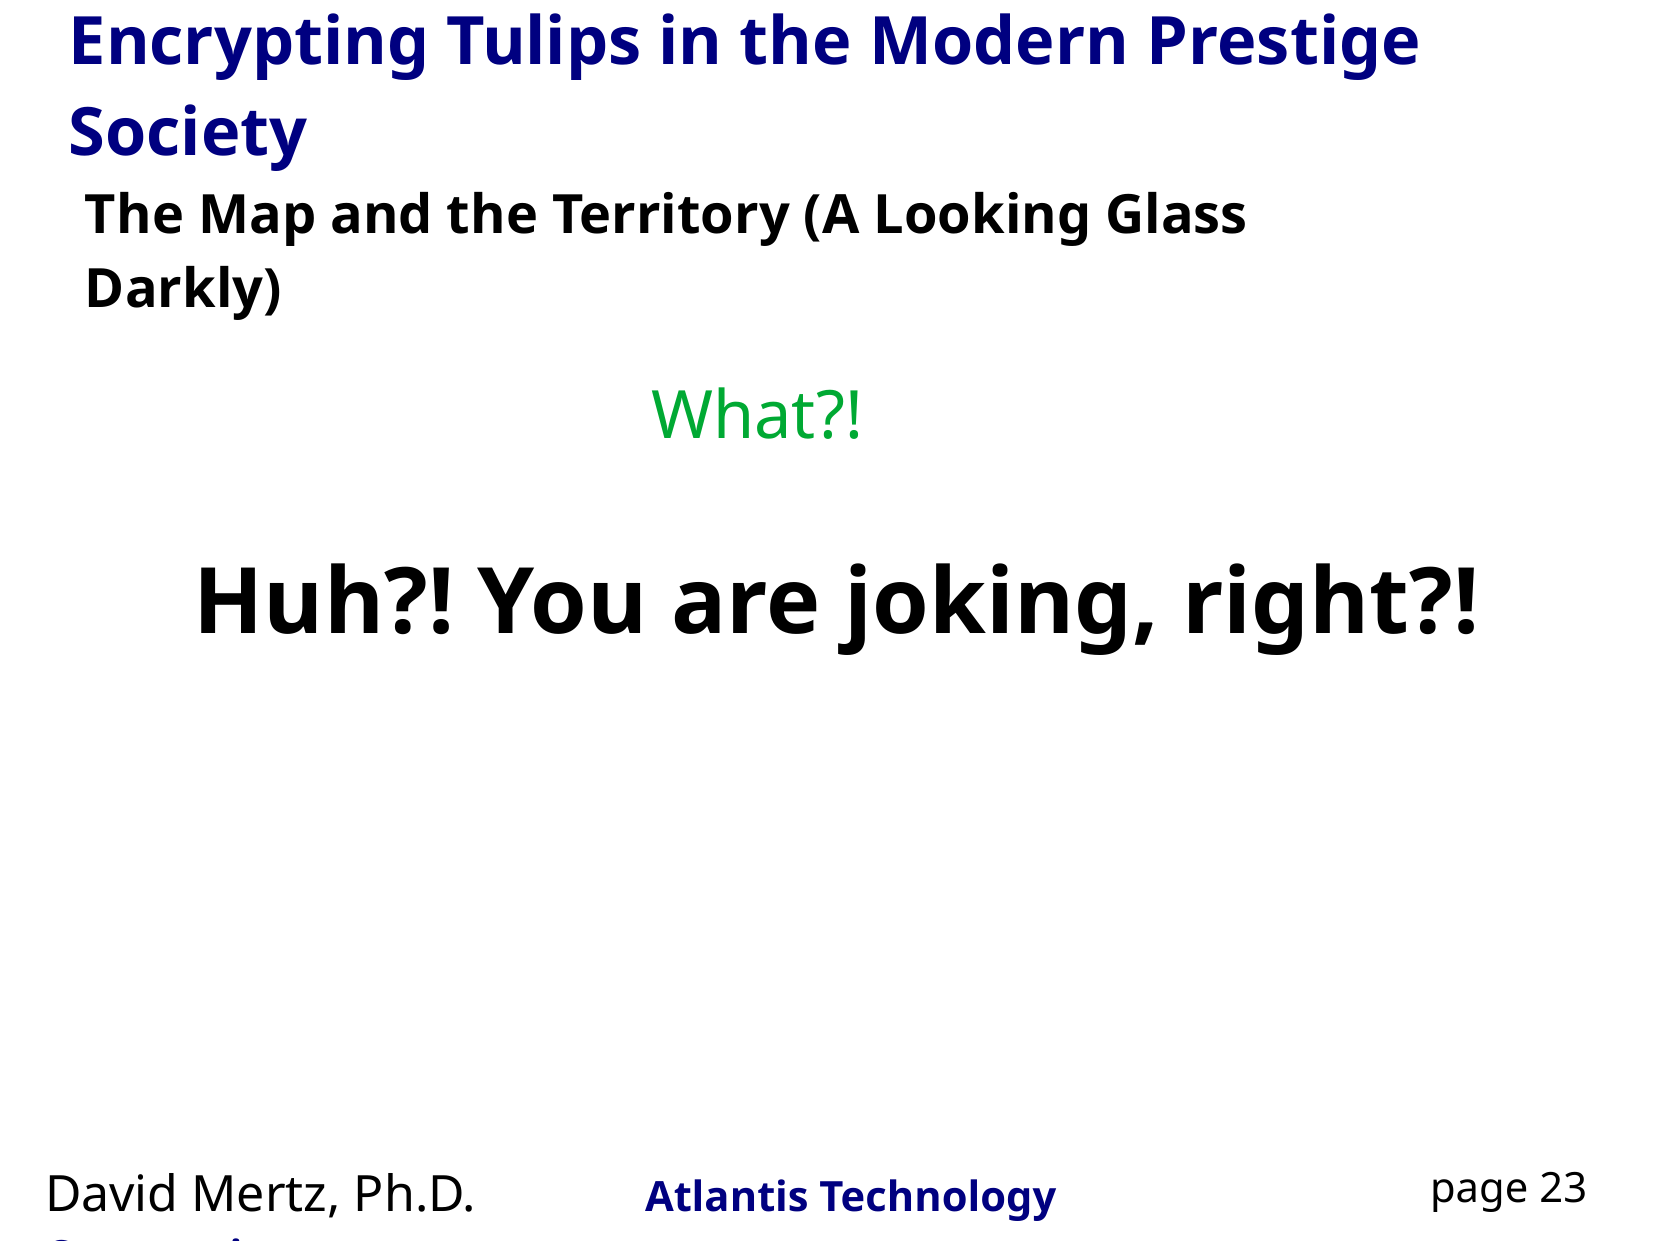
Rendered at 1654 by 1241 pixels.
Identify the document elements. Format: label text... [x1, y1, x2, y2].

text_box What?! [636, 360, 901, 457]
list The Map and the Territory (A Looking Glass Darkly) [84, 175, 1456, 256]
text_box Huh?! You are joking, right?! [179, 527, 1535, 661]
